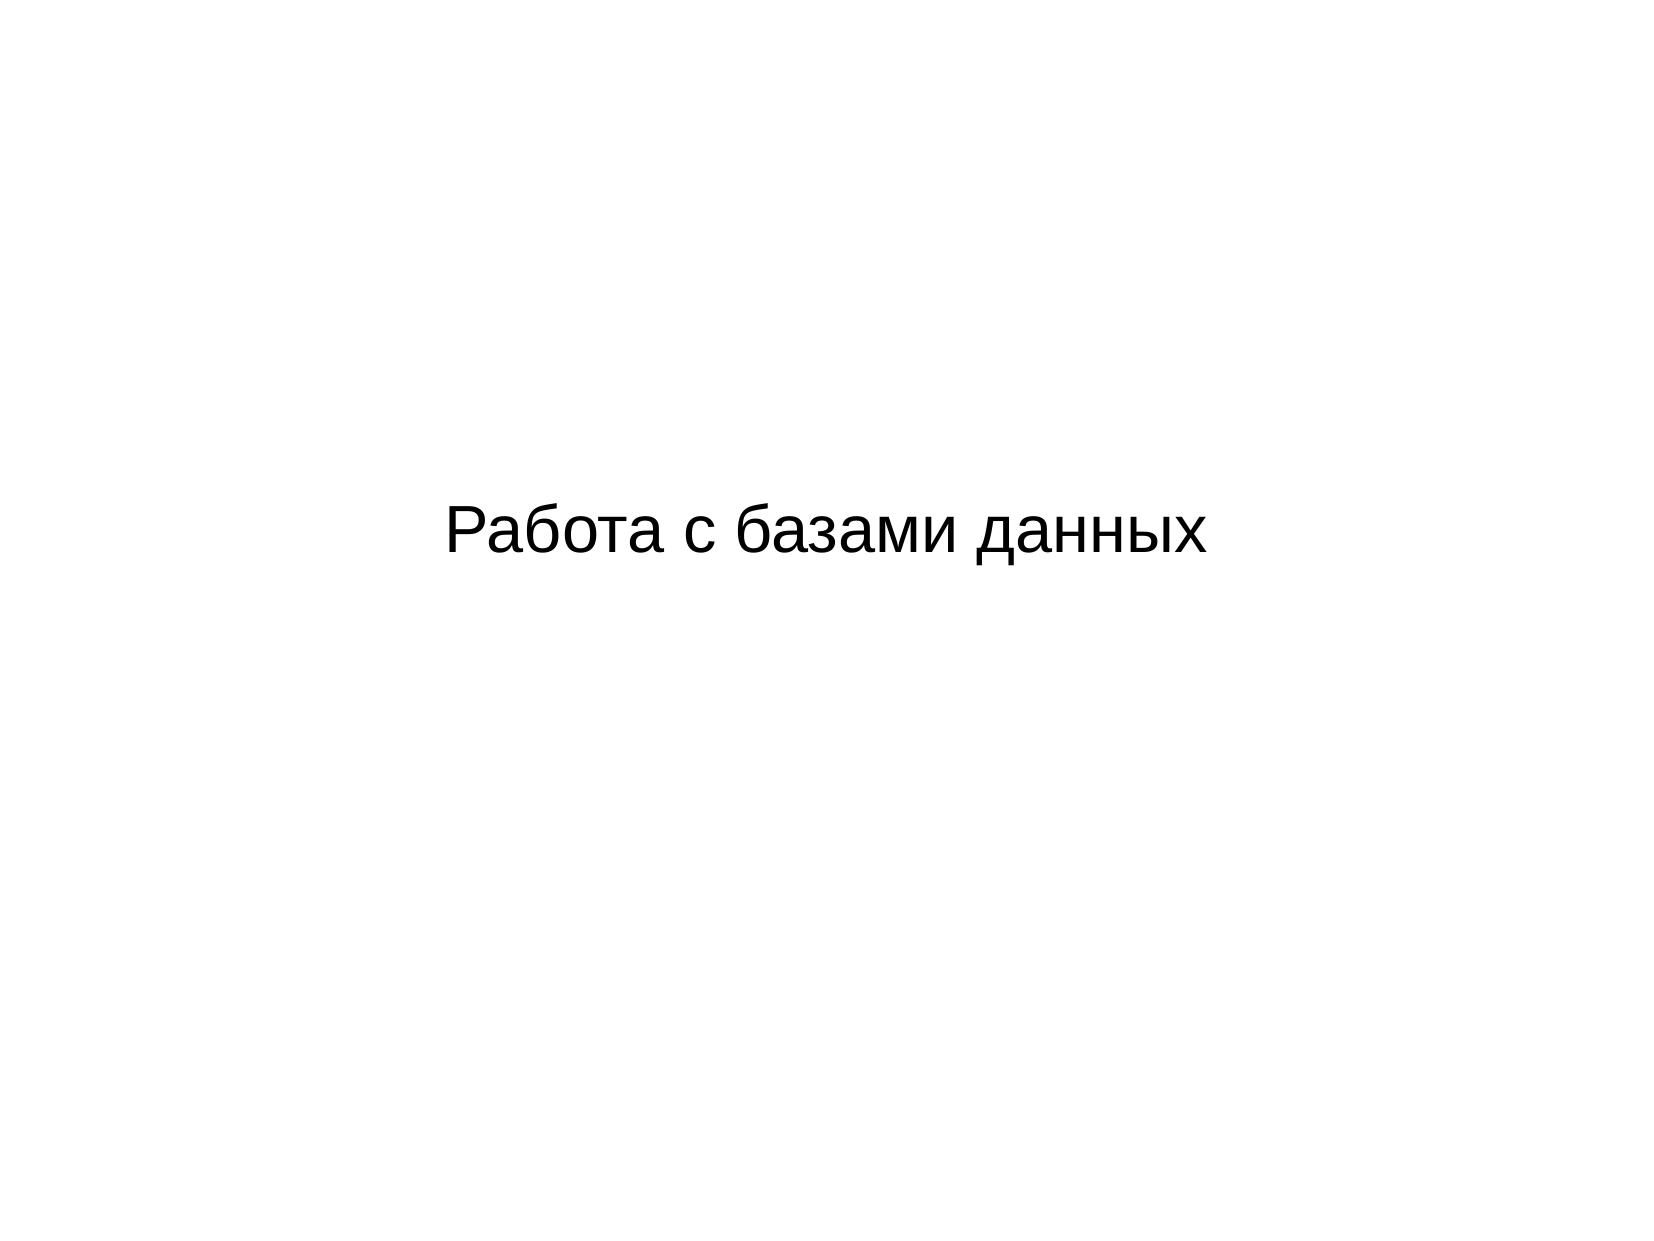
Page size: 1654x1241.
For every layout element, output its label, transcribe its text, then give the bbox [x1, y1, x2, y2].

subtitle Работа с базами данных [82, 49, 1571, 1010]
